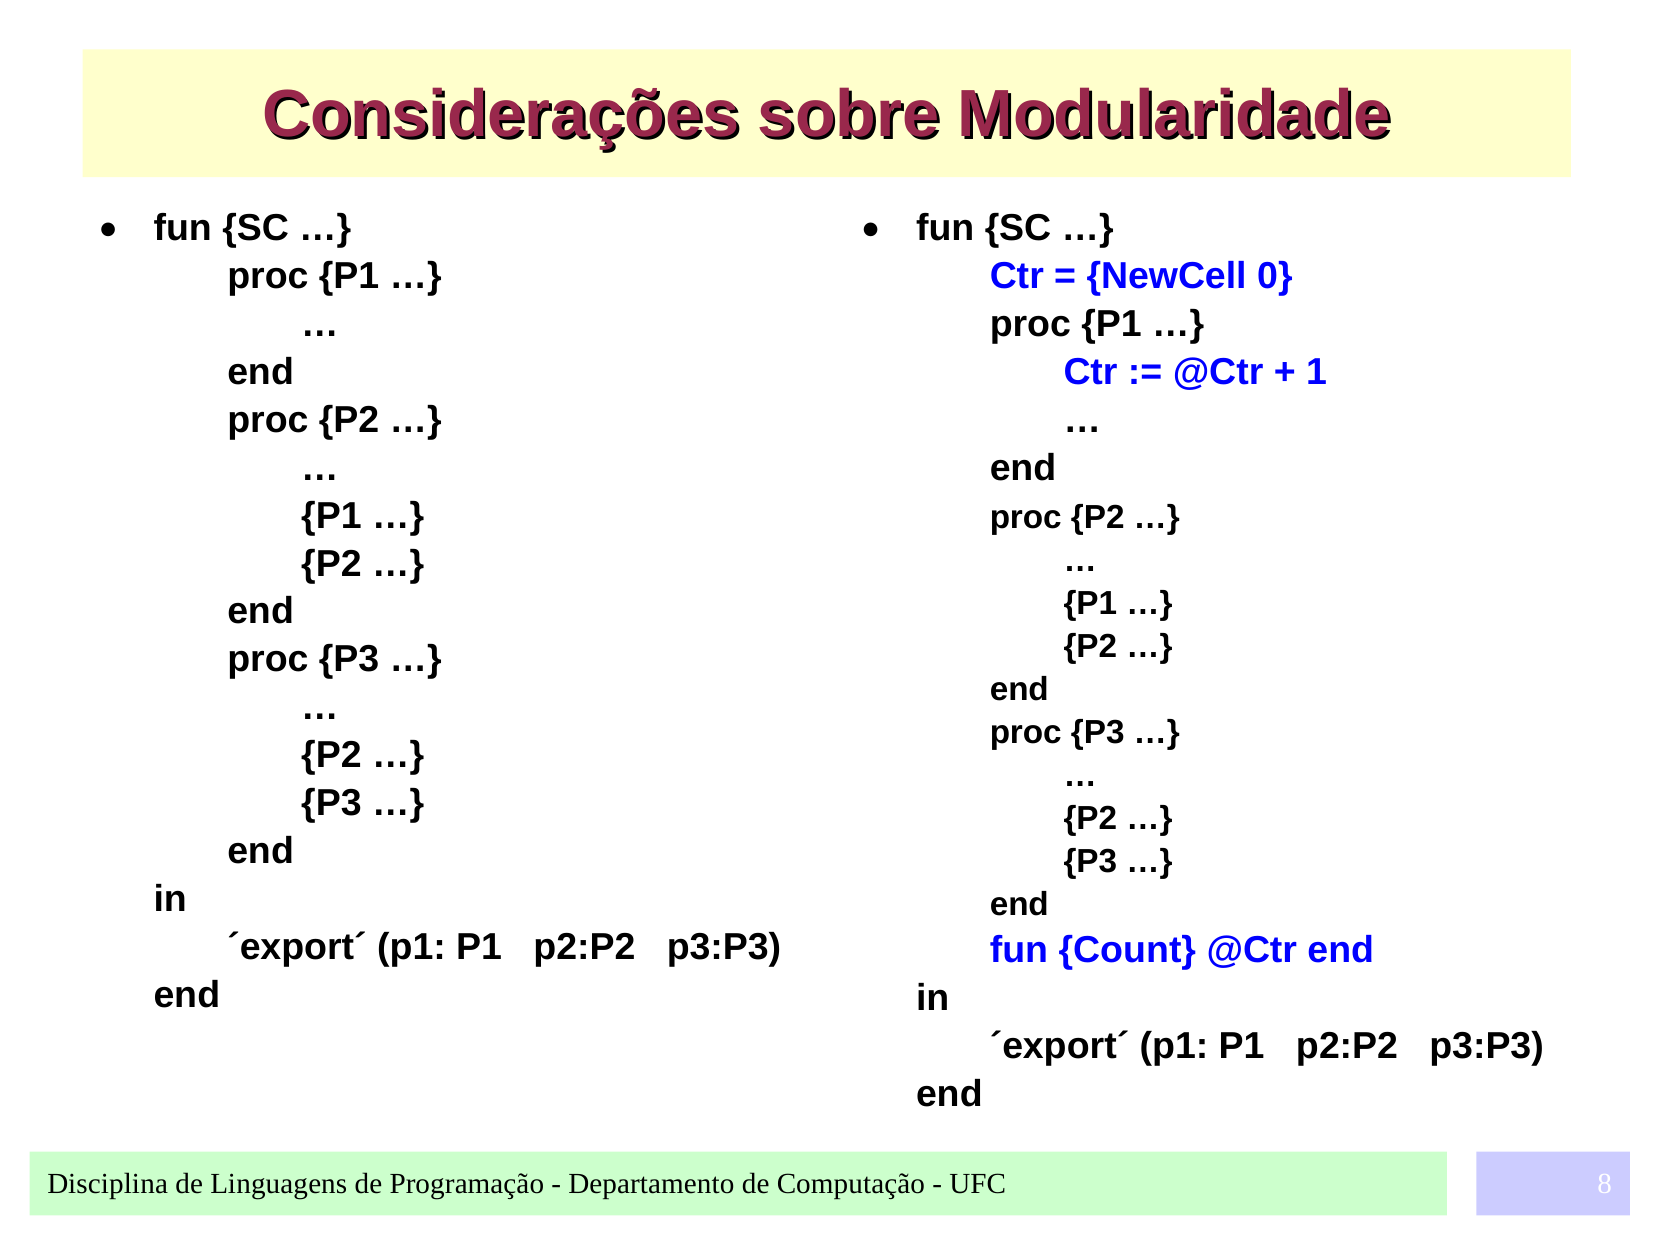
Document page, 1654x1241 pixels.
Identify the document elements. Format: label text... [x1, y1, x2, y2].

list fun {SC …} Ctr = {NewCell 0} proc {P1 …} Ctr := @Ctr + 1 … end proc {P2 …} … {P1 …} {P2 …} end proc {P3 …} … {P2 …} {P3 …} end fun {Count} @Ctr end in ´export´ (p1: P1 p2:P2 p3:P3) end [845, 206, 1572, 1139]
title Considerações sobre Modularidade [82, 49, 1571, 178]
list fun {SC …} proc {P1 …} … end proc {P2 …} … {P1 …} {P2 …} end proc {P3 …} … {P2 …} {P3 …} end in ´export´ (p1: P1 p2:P2 p3:P3) end [82, 206, 809, 1152]
